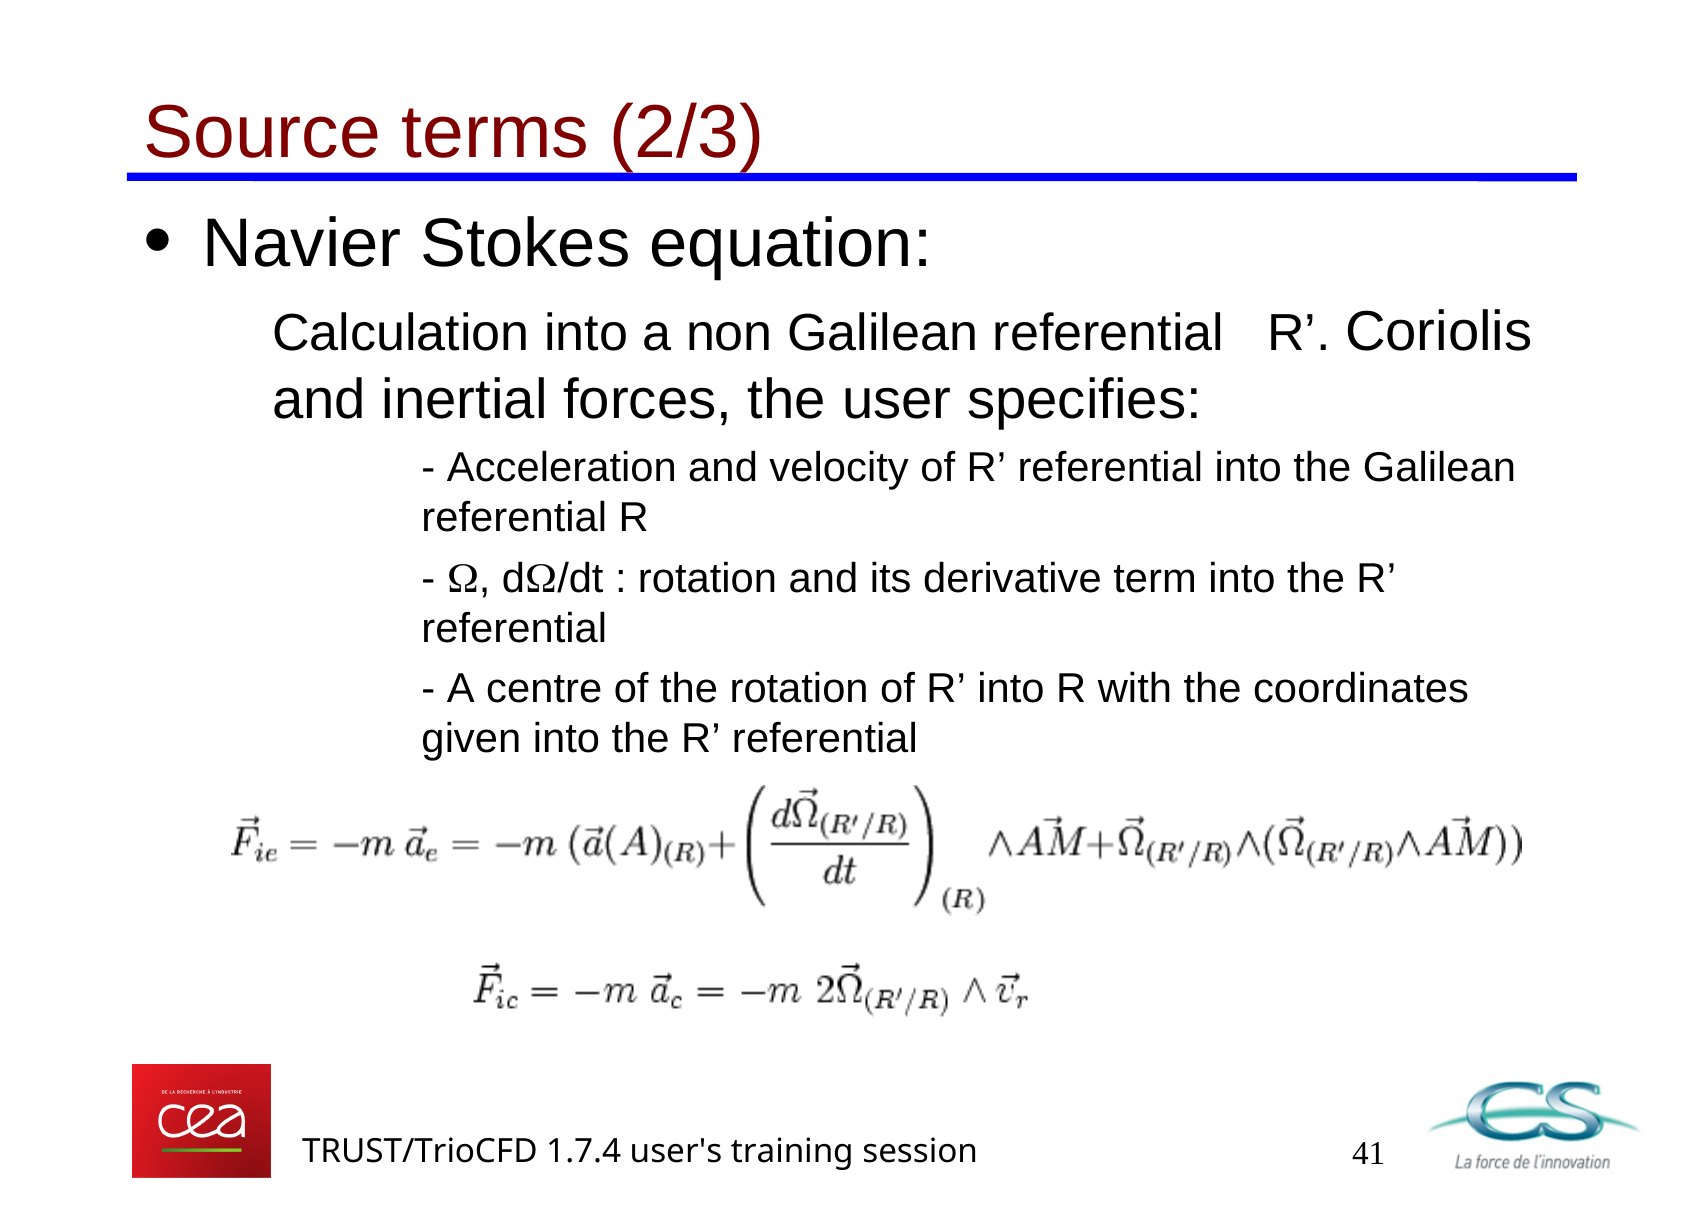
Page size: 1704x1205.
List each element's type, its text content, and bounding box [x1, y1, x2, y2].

text_box Navier Stokes equation: Calculation into a non Galilean referential R’. Coriolis and inertial forces, the user specifies: - Acceleration and velocity of R’ referential into the Galilean referential R - , d/dt : rotation and its derivative term into the R’ referential - A centre of the rotation of R’ into R with the coordinates given into the R’ referential [127, 190, 1576, 1018]
picture [231, 785, 1522, 916]
picture [132, 1064, 271, 1178]
title Source terms (2/3) [127, 39, 1577, 215]
picture [1423, 1072, 1648, 1179]
picture [468, 962, 1034, 1019]
